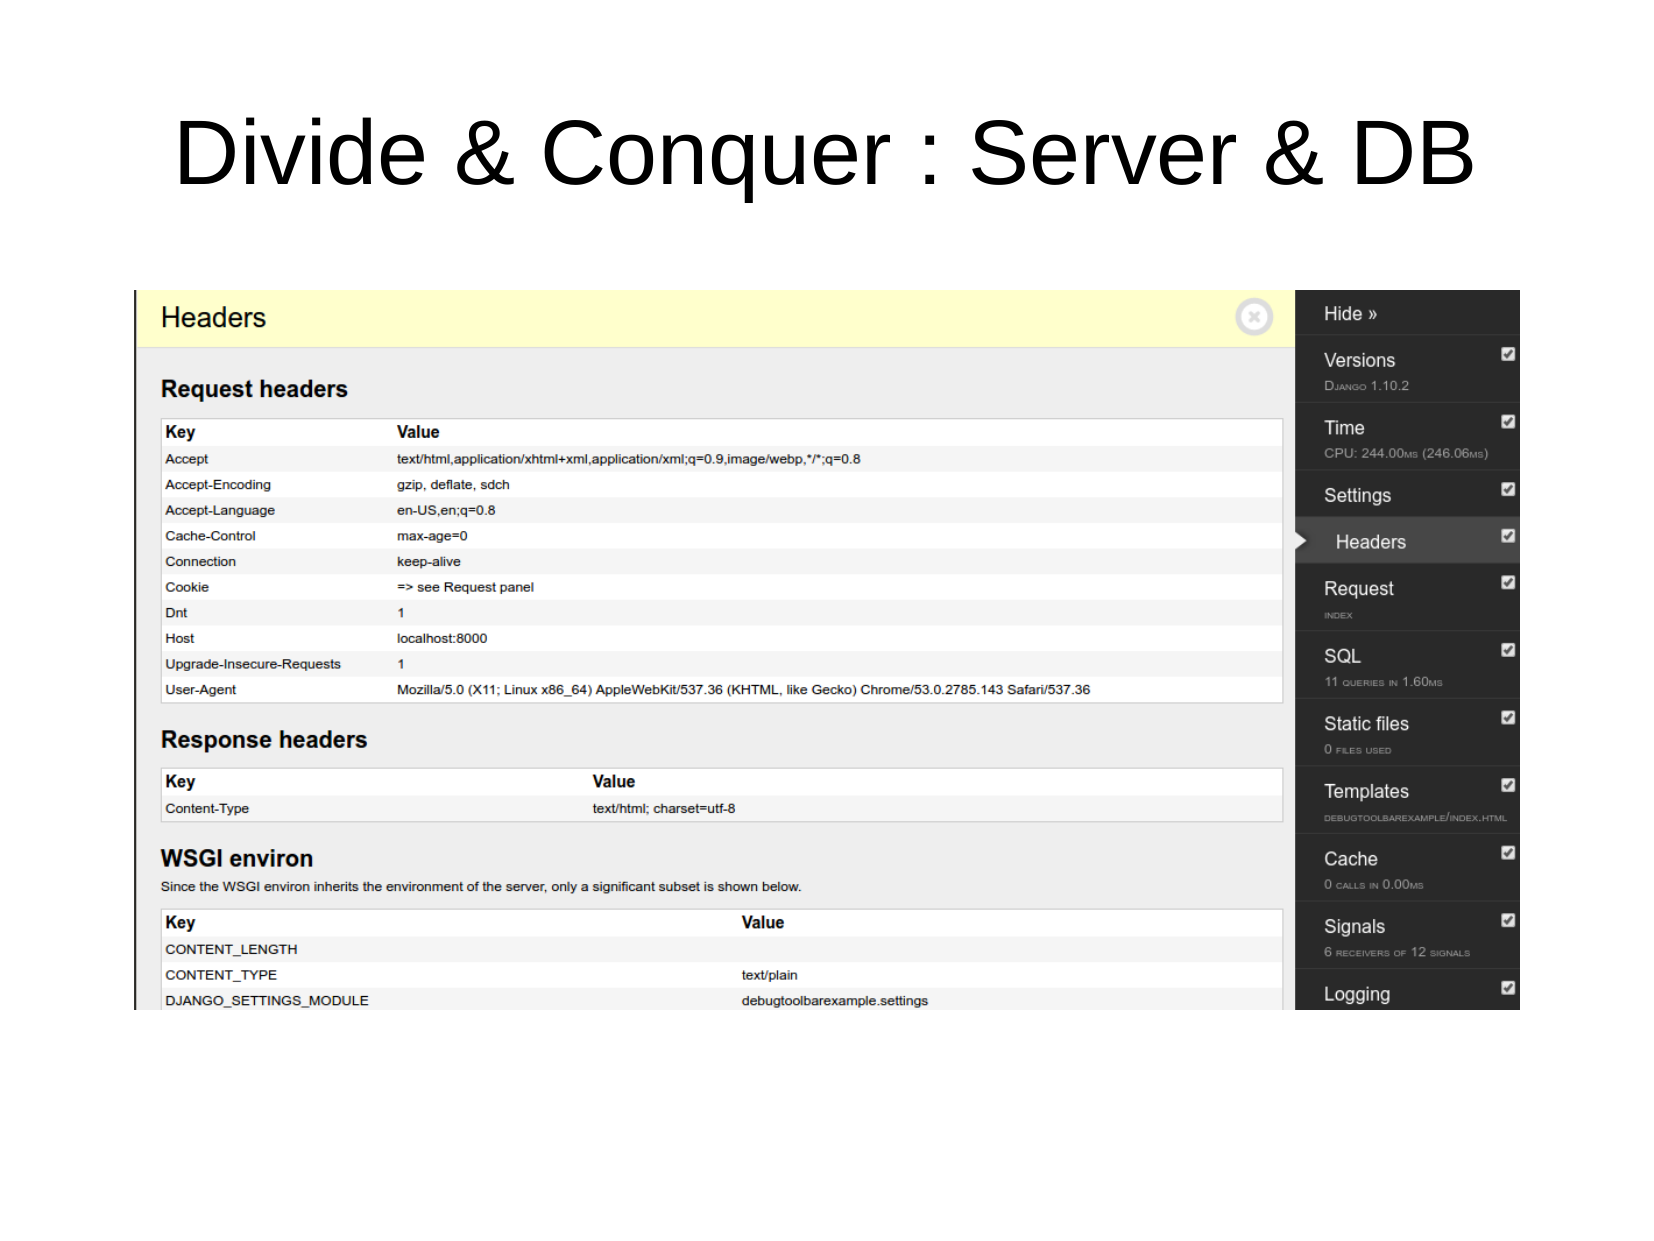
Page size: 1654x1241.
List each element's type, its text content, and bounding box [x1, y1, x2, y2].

title Divide & Conquer : Server & DB [82, 49, 1571, 257]
picture [134, 290, 1520, 1010]
